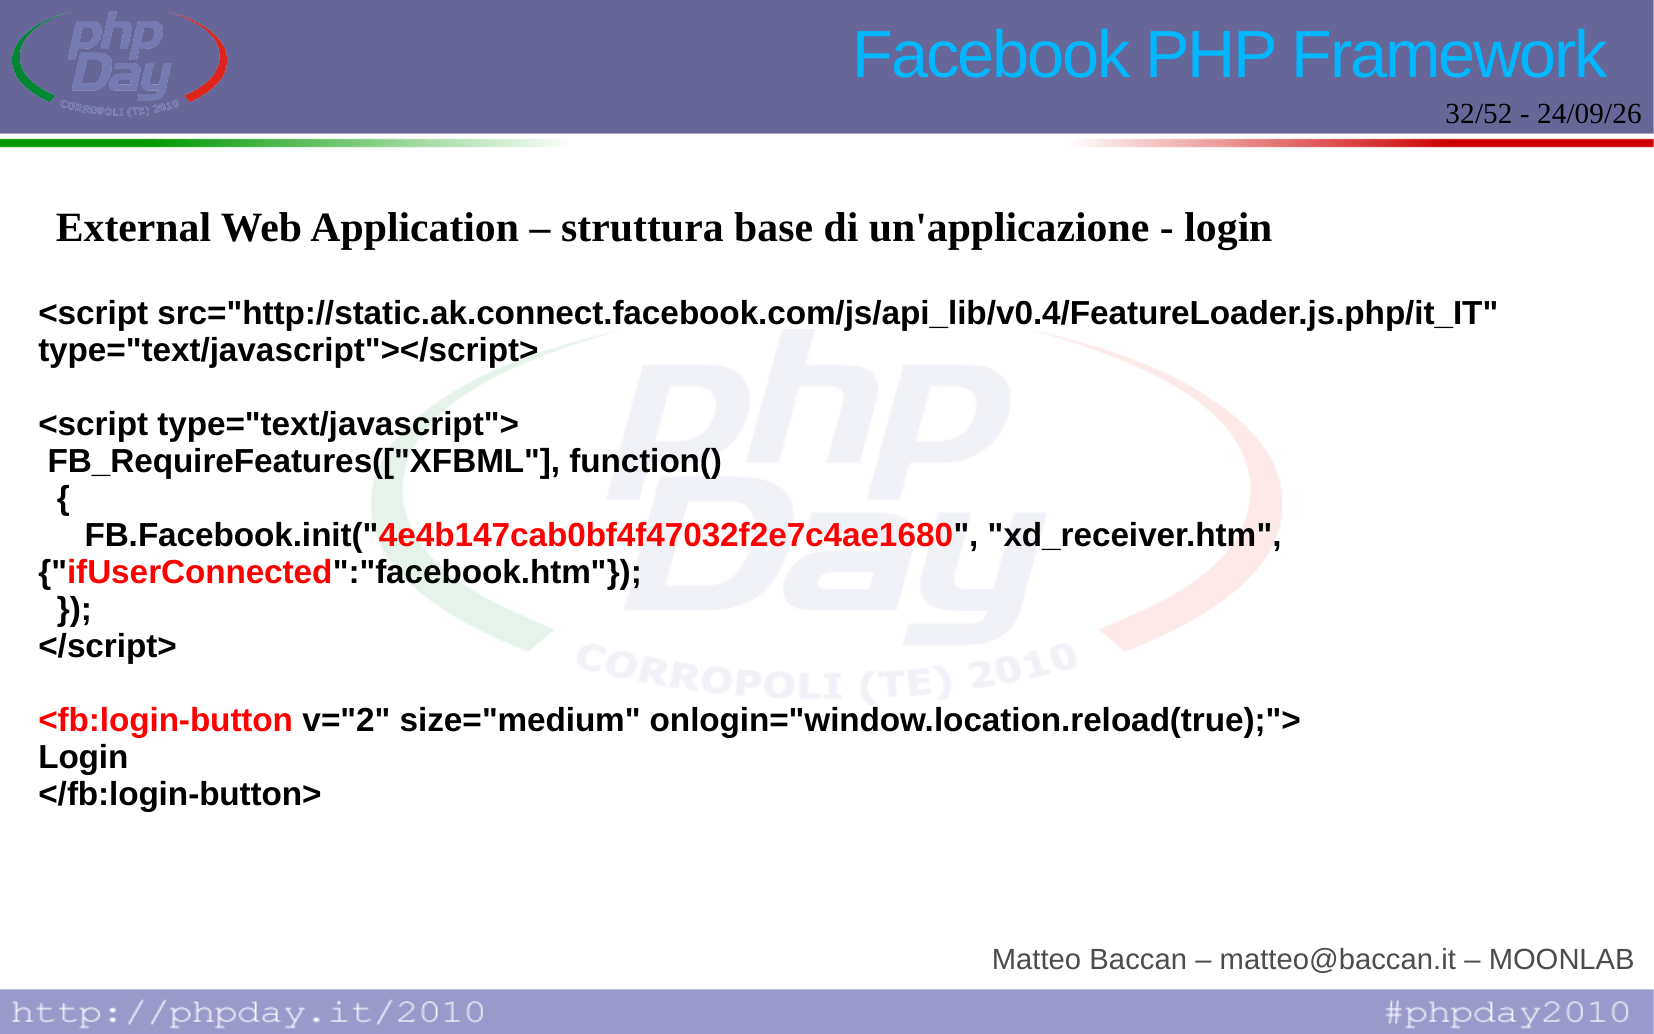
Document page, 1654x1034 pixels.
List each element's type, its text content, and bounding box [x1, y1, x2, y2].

text_box <script src="http://static.ak.connect.facebook.com/js/api_lib/v0.4/FeatureLoader.js.php/it_IT" type="text/javascript"></script> <script type="text/javascript"> FB_RequireFeatures(["XFBML"], function() { FB.Facebook.init("4e4b147cab0bf4f47032f2e7c4ae1680", "xd_receiver.htm", {"ifUserConnected":"facebook.htm"}); }); </script> <fb:login-button v="2" size="medium" onlogin="window.location.reload(true);"> Login </fb:login-button> [23, 287, 1579, 876]
text_box External Web Application – struttura base di un'applicazione - login [41, 173, 1623, 236]
title Facebook PHP Framework [132, 5, 1609, 103]
picture [0, 0, 1654, 1034]
